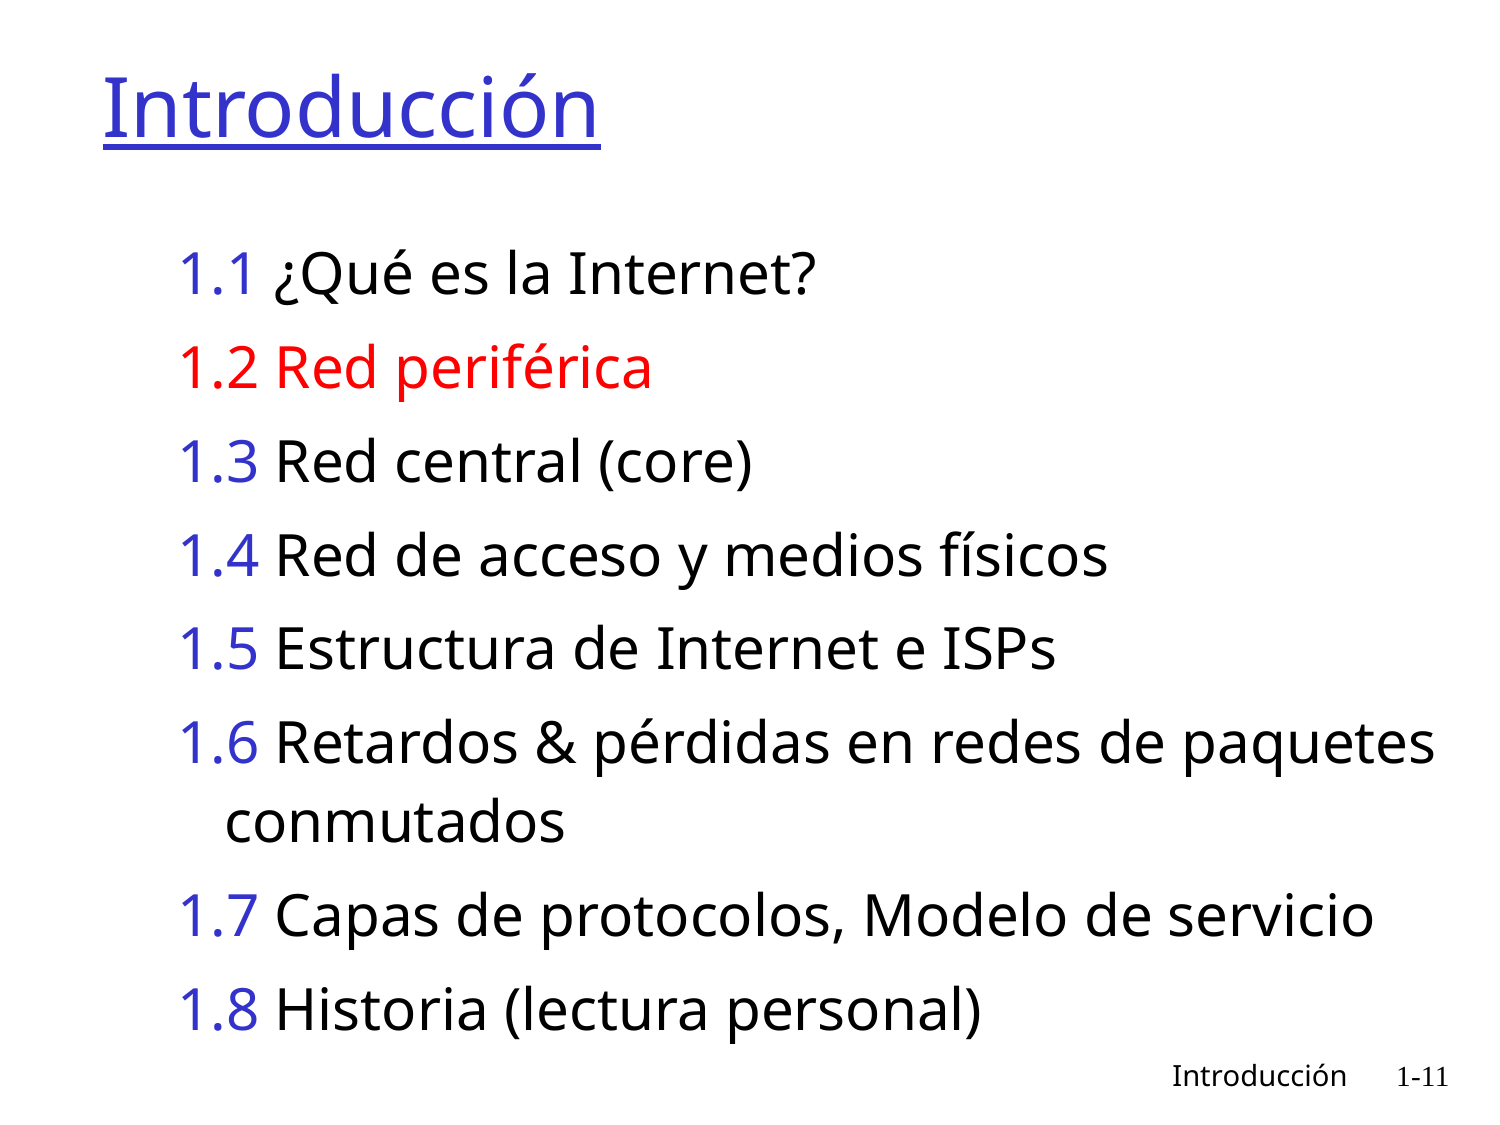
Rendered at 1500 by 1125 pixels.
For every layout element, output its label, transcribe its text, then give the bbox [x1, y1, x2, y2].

title Introducción [87, 16, 1463, 196]
list 1.1 ¿Qué es la Internet? 1.2 Red periférica 1.3 Red central (core) 1.4 Red de acceso y medios físicos 1.5 Estructura de Internet e ISPs 1.6 Retardos & pérdidas en redes de paquetes conmutados 1.7 Capas de protocolos, Modelo de servicio 1.8 Historia (lectura personal) [87, 224, 1463, 1023]
text_box 1-<number> [1362, 1050, 1466, 1125]
text_box Introducción [887, 1050, 1362, 1125]
